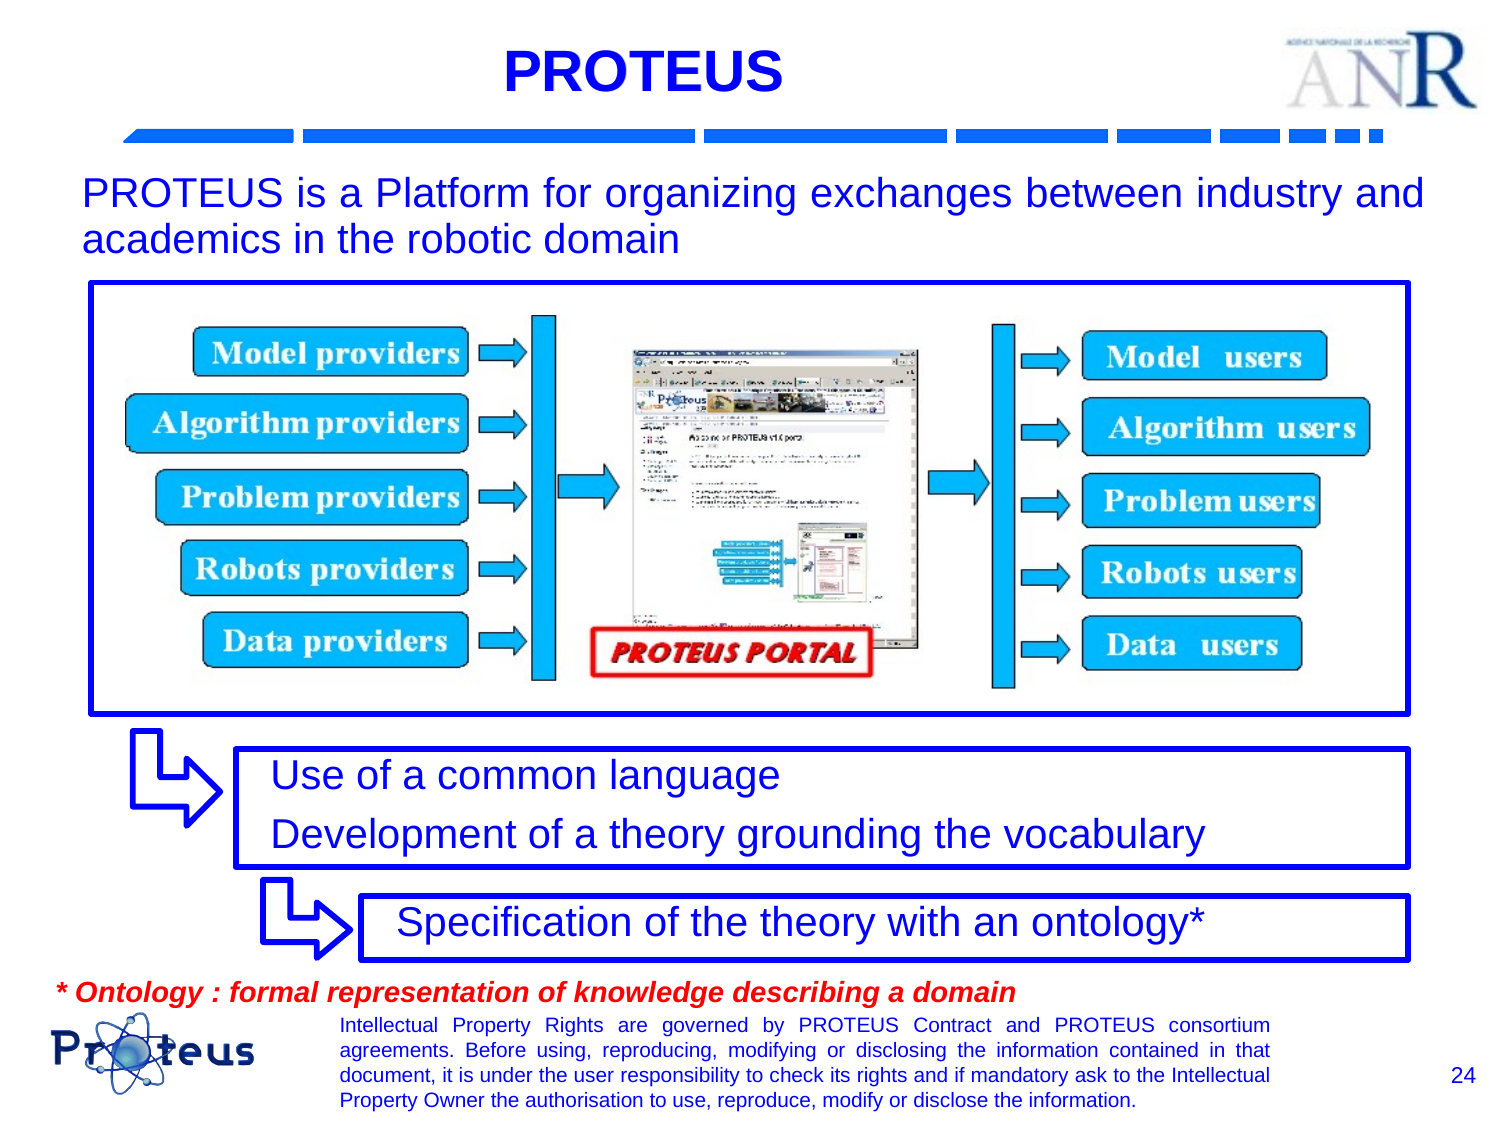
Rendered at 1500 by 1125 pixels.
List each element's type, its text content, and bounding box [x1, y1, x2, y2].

picture [125, 315, 1372, 690]
text_box * Ontology : formal representation of knowledge describing a domain [55, 976, 1396, 1011]
list PROTEUS is a Platform for organizing exchanges between industry and academics in the robotic domain [81, 169, 1427, 272]
picture [1281, 27, 1484, 115]
list Specification of the theory with an ontology* [361, 896, 1409, 960]
picture [35, 1003, 272, 1101]
title PROTEUS [23, 11, 1264, 130]
list Use of a common language Development of a theory grounding the vocabulary [235, 749, 1409, 867]
